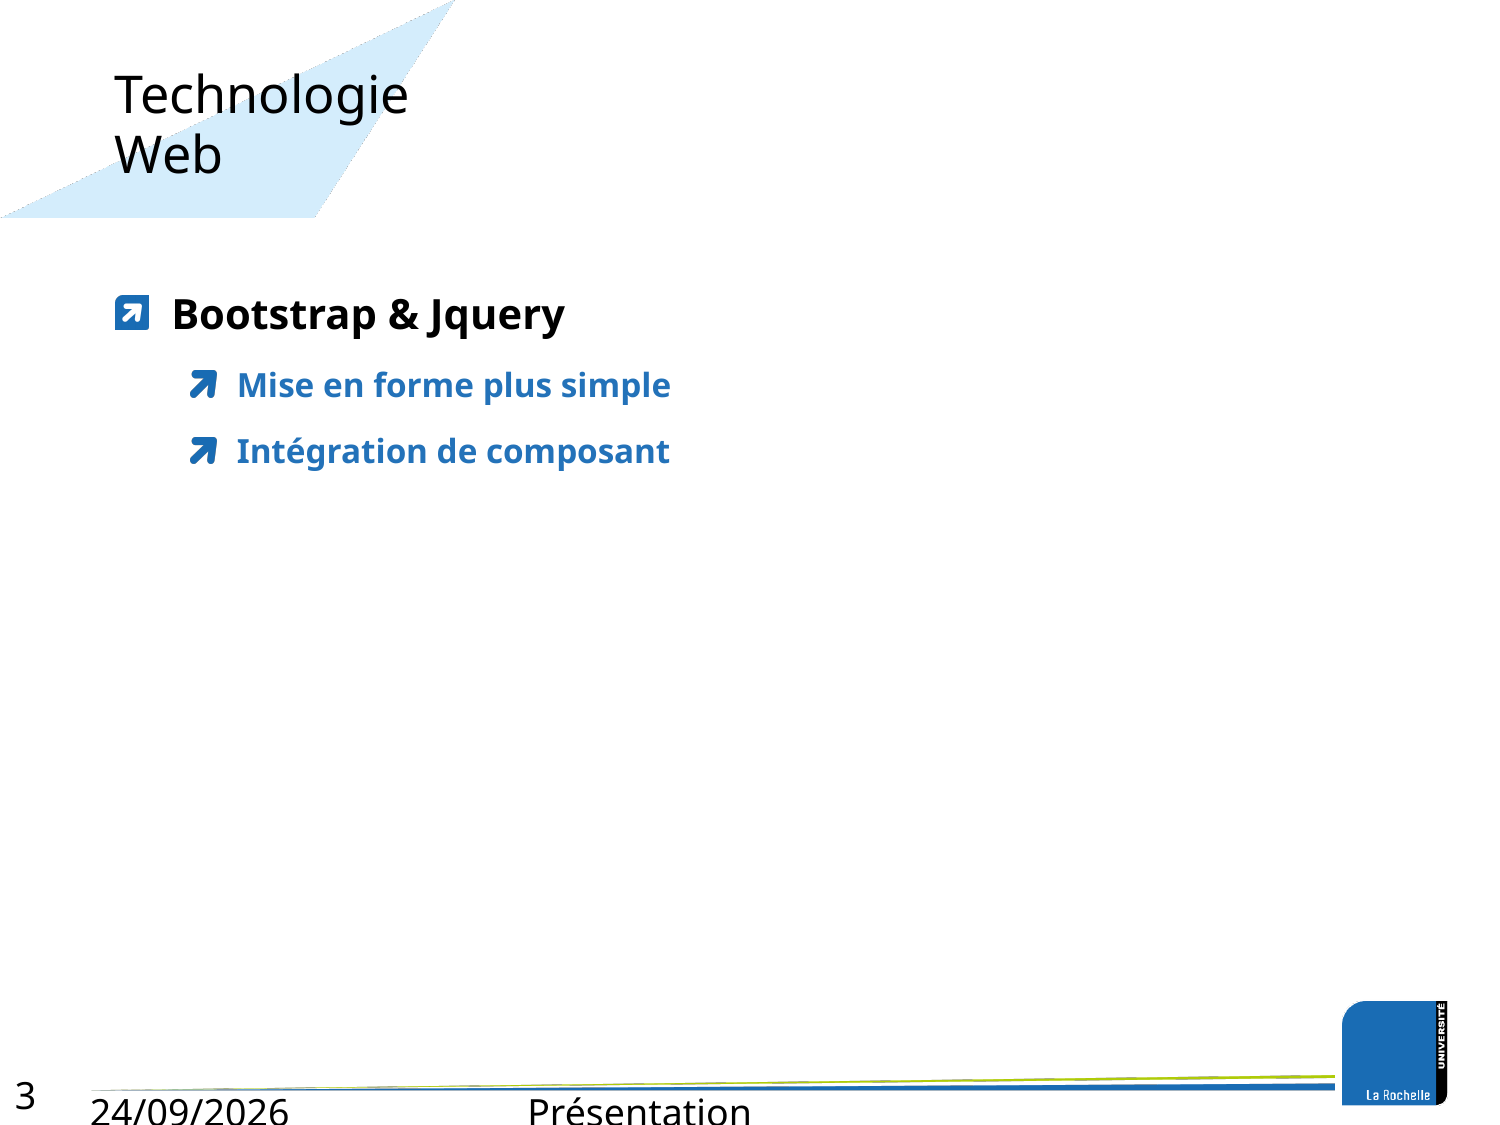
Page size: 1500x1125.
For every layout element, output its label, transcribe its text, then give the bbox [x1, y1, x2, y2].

title Technologie [100, 54, 1424, 113]
list Bootstrap & Jquery Mise en forme plus simple Intégration de composant [100, 255, 1424, 858]
picture [0, 0, 455, 218]
subtitle Web [100, 113, 1424, 197]
picture [0, 999, 1483, 1106]
footer Présentation [512, 1081, 988, 1125]
slide_number 06/11/2015 [113, 1081, 425, 1125]
slide_number <number> [0, 1064, 113, 1125]
